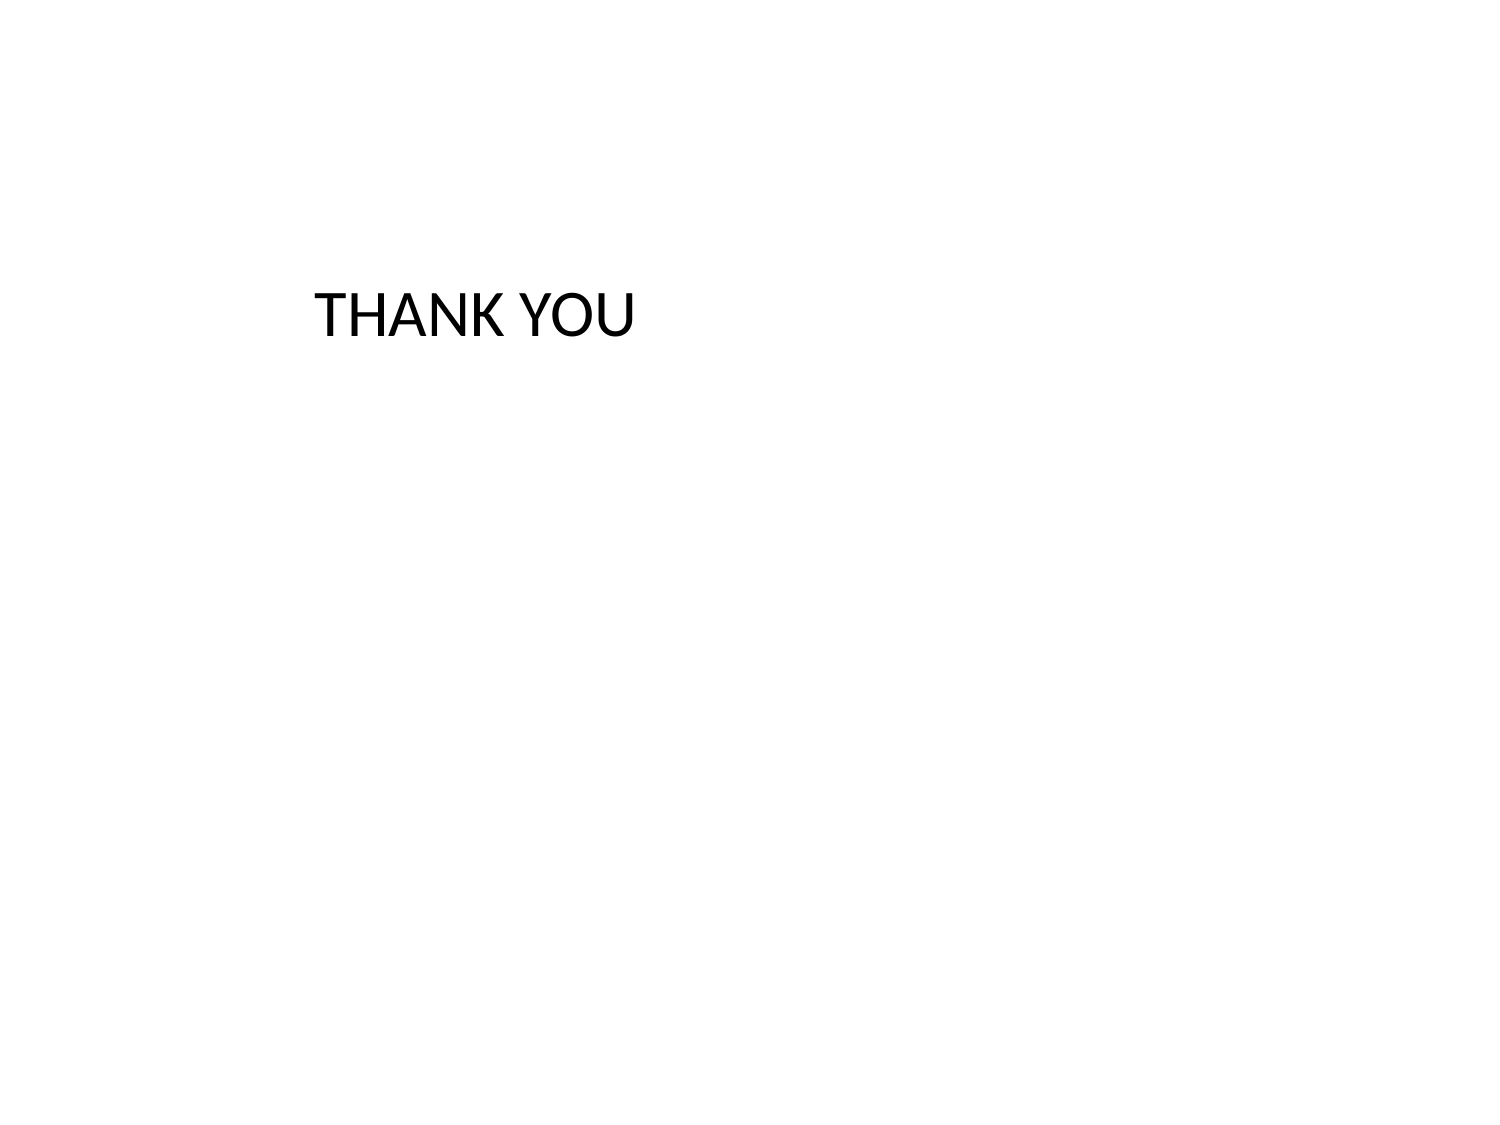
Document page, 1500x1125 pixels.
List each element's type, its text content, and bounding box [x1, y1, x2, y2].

list THANK YOU [75, 262, 1425, 1005]
